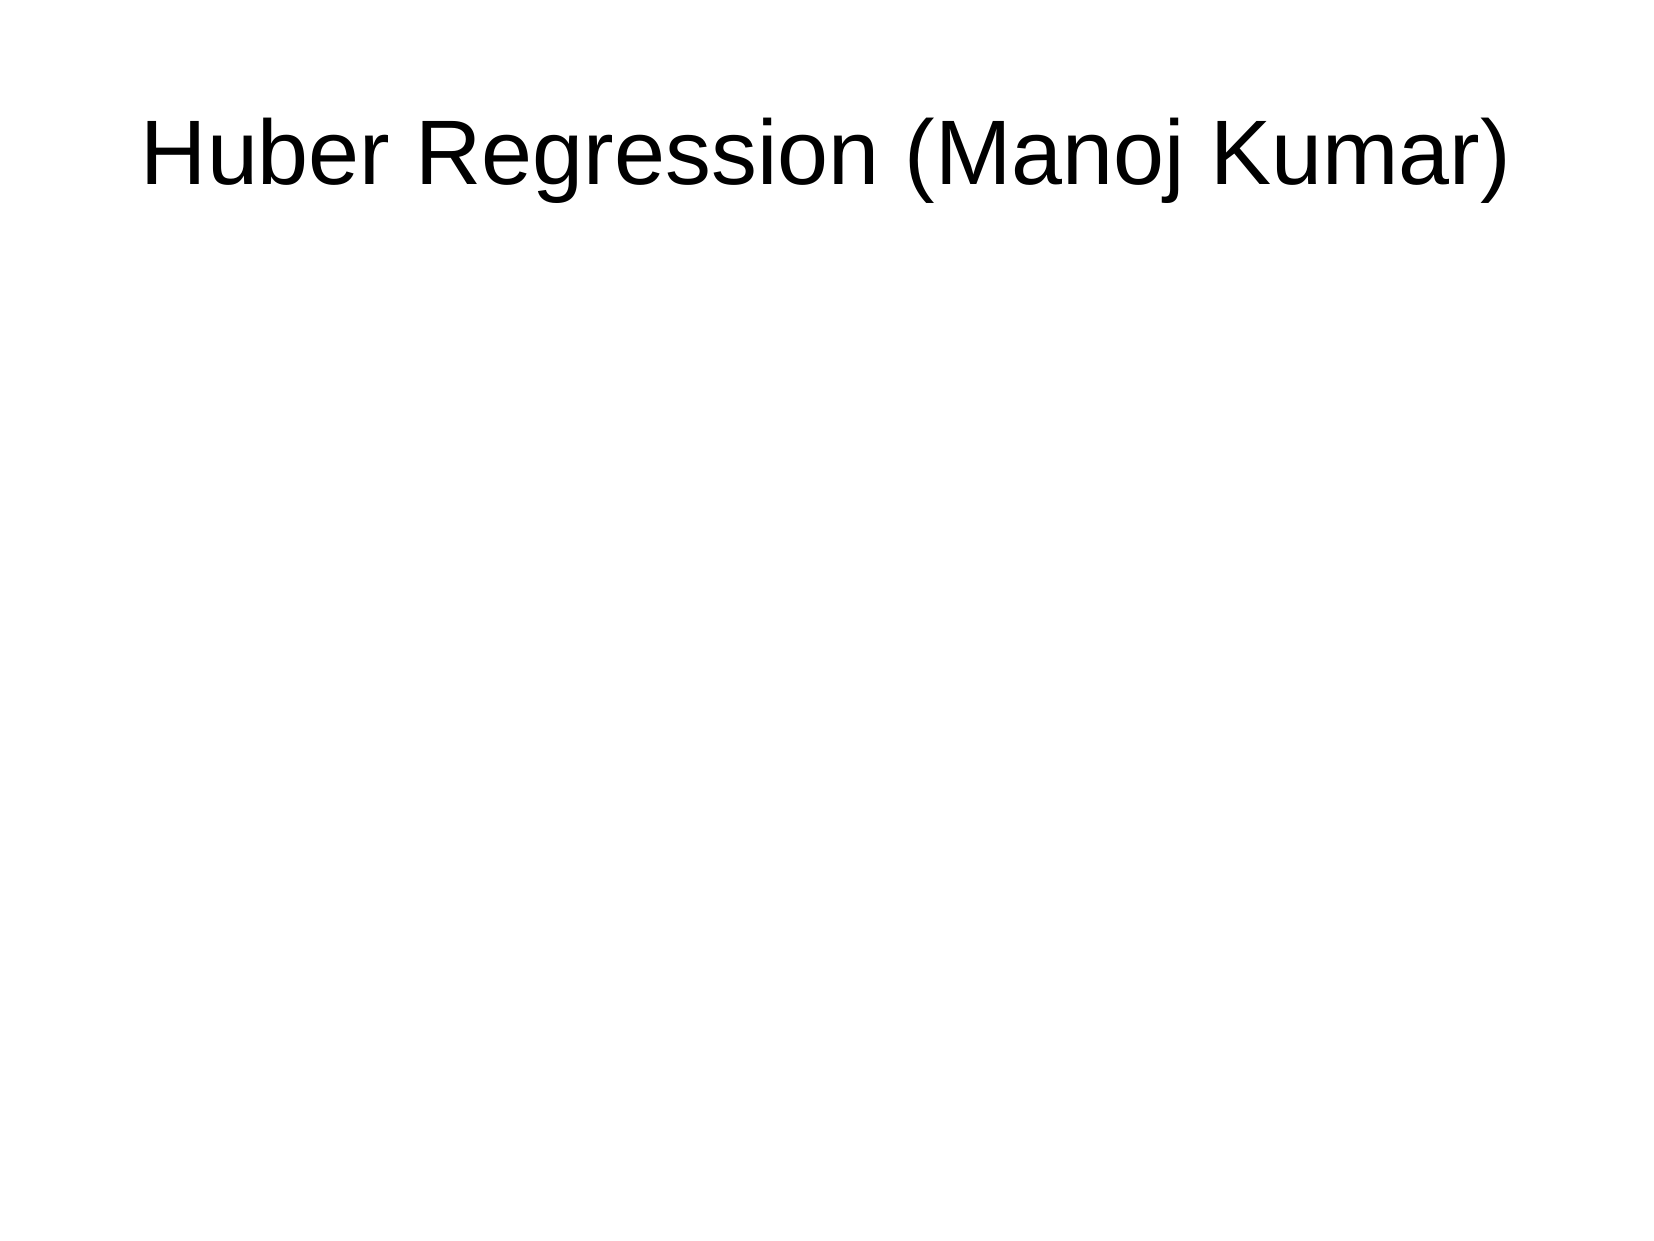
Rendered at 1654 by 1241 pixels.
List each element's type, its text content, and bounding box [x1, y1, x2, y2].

title Huber Regression (Manoj Kumar) [82, 49, 1571, 257]
